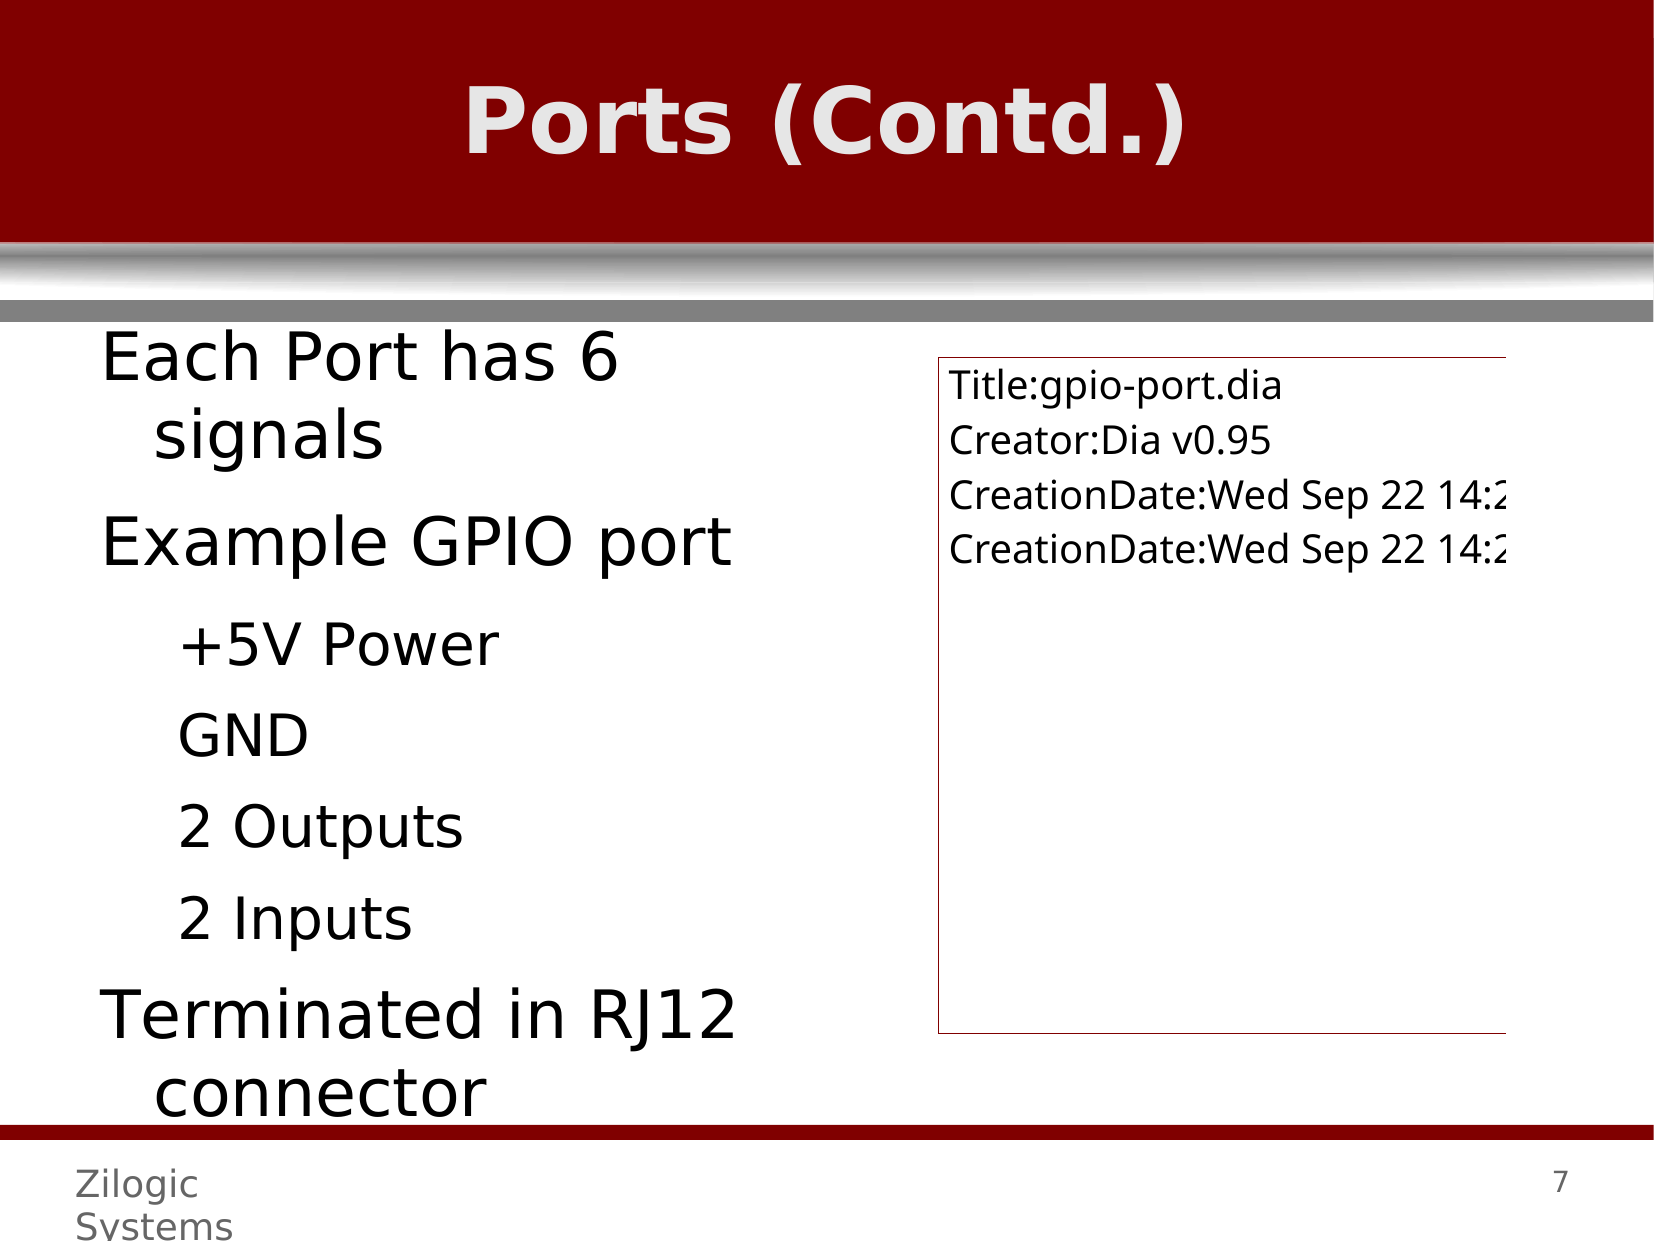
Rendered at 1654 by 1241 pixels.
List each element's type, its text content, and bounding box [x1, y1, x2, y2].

picture [935, 354, 1506, 1034]
list Each Port has 6 signals Example GPIO port +5V Power GND 2 Outputs 2 Inputs Terminated in RJ12 connector [82, 318, 809, 1133]
title Ports (Contd.) [82, 18, 1571, 226]
